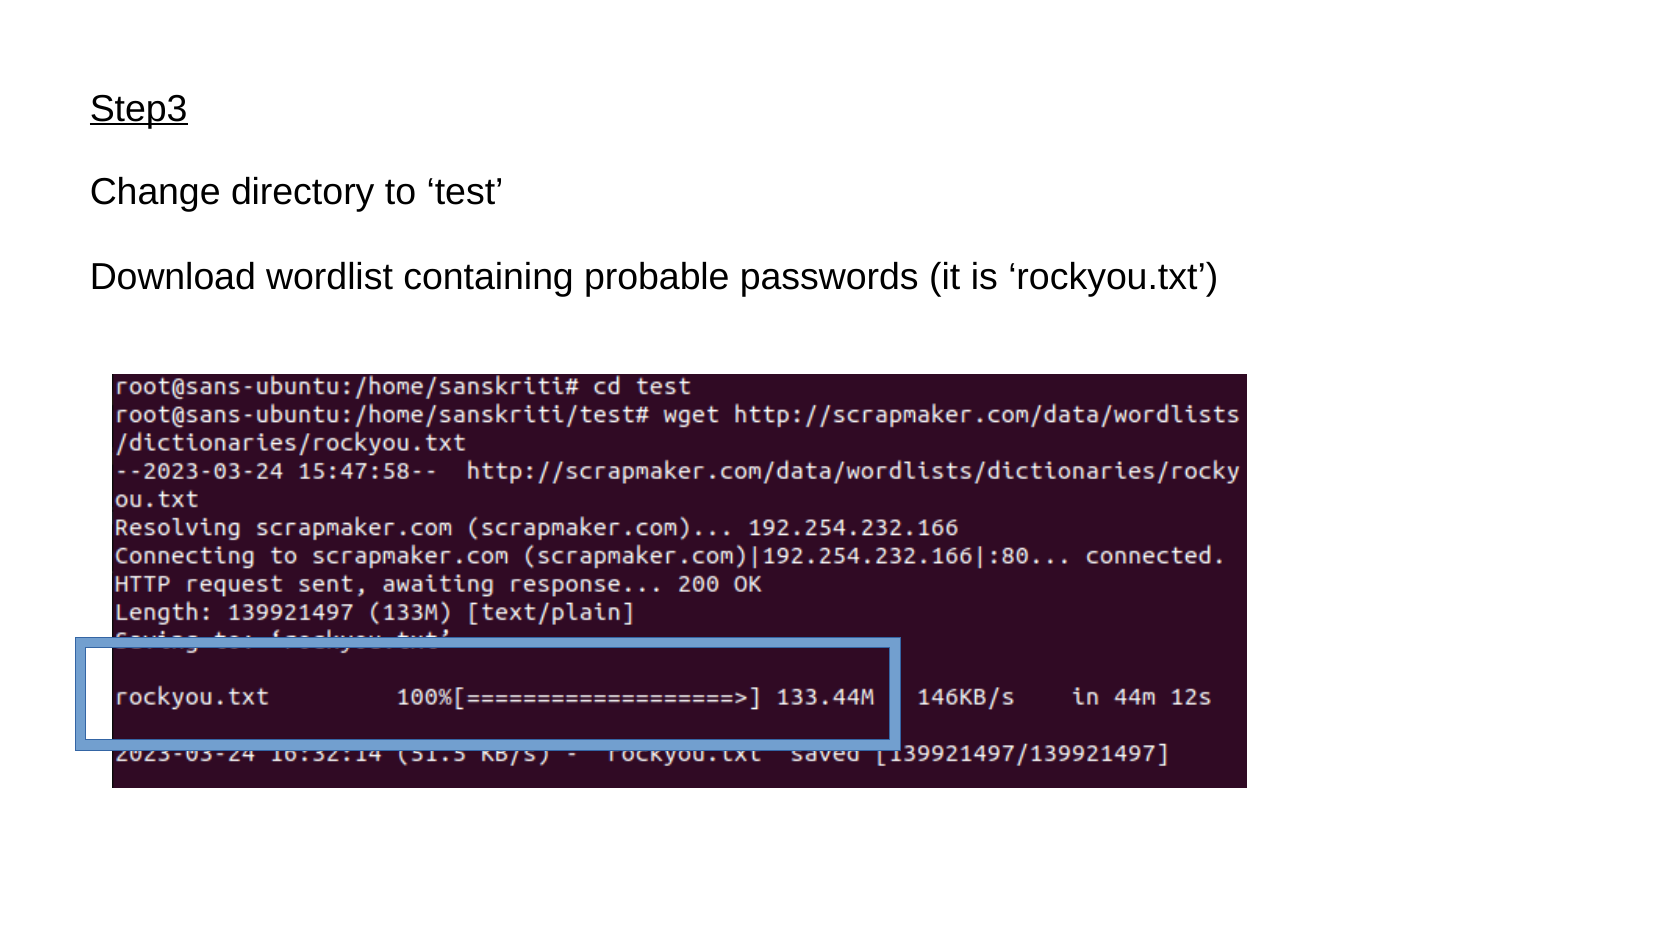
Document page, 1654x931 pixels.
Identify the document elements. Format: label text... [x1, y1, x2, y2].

text_box Step3 Change directory to ‘test’ Download wordlist containing probable passwords (it is ‘rockyou.txt’) [75, 79, 1234, 305]
picture [112, 648, 889, 739]
text_box [75, 637, 901, 751]
picture [112, 374, 1247, 788]
